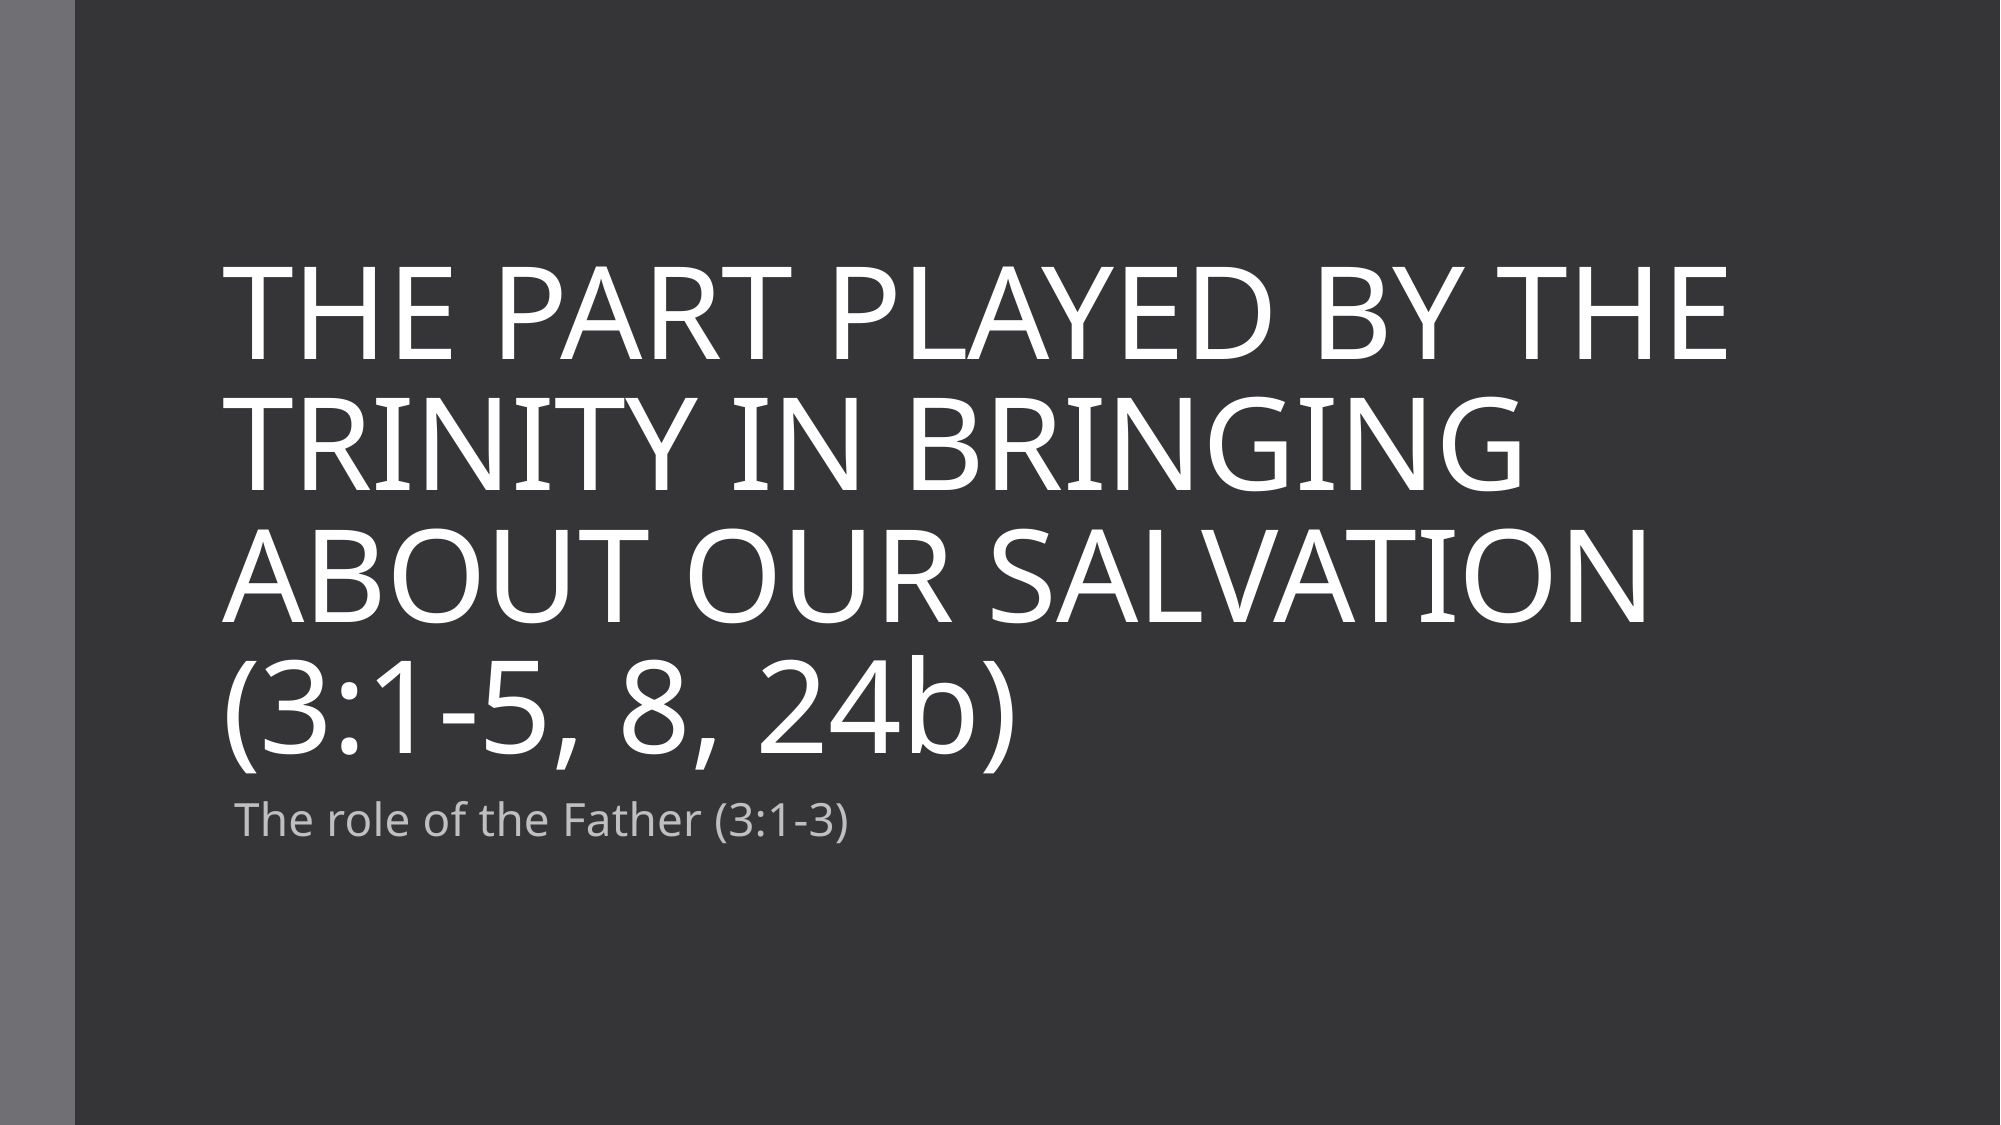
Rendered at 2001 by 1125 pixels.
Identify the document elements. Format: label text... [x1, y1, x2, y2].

subtitle The role of the Father (3:1-3) [206, 787, 1752, 1066]
title THE PART PLAYED BY THE TRINITY IN BRINGING ABOUT OUR SALVATION (3:1-5, 8, 24b) [206, 124, 1752, 787]
